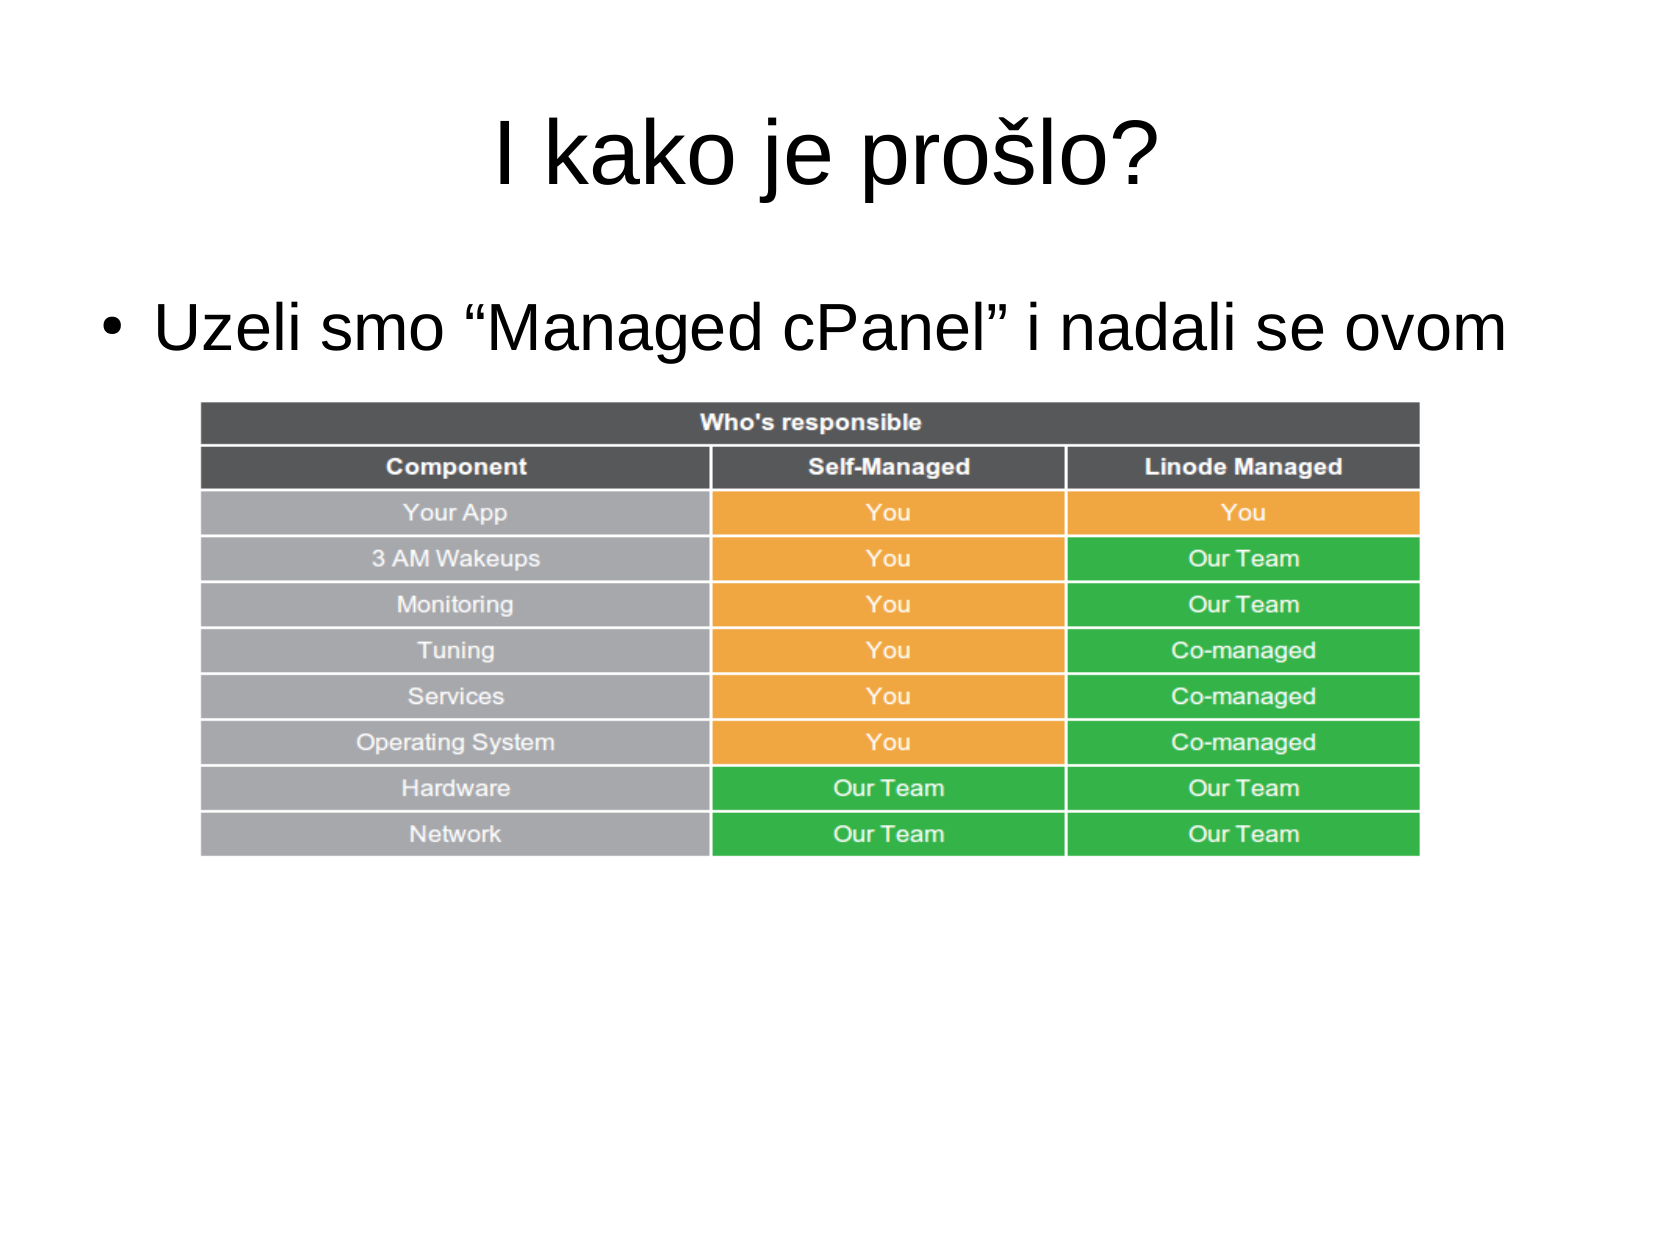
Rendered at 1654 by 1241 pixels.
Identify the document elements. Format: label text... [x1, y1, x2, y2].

list Uzeli smo “Managed cPanel” i nadali se ovom [82, 290, 1571, 1010]
picture [145, 383, 1456, 871]
title I kako je prošlo? [82, 49, 1571, 257]
